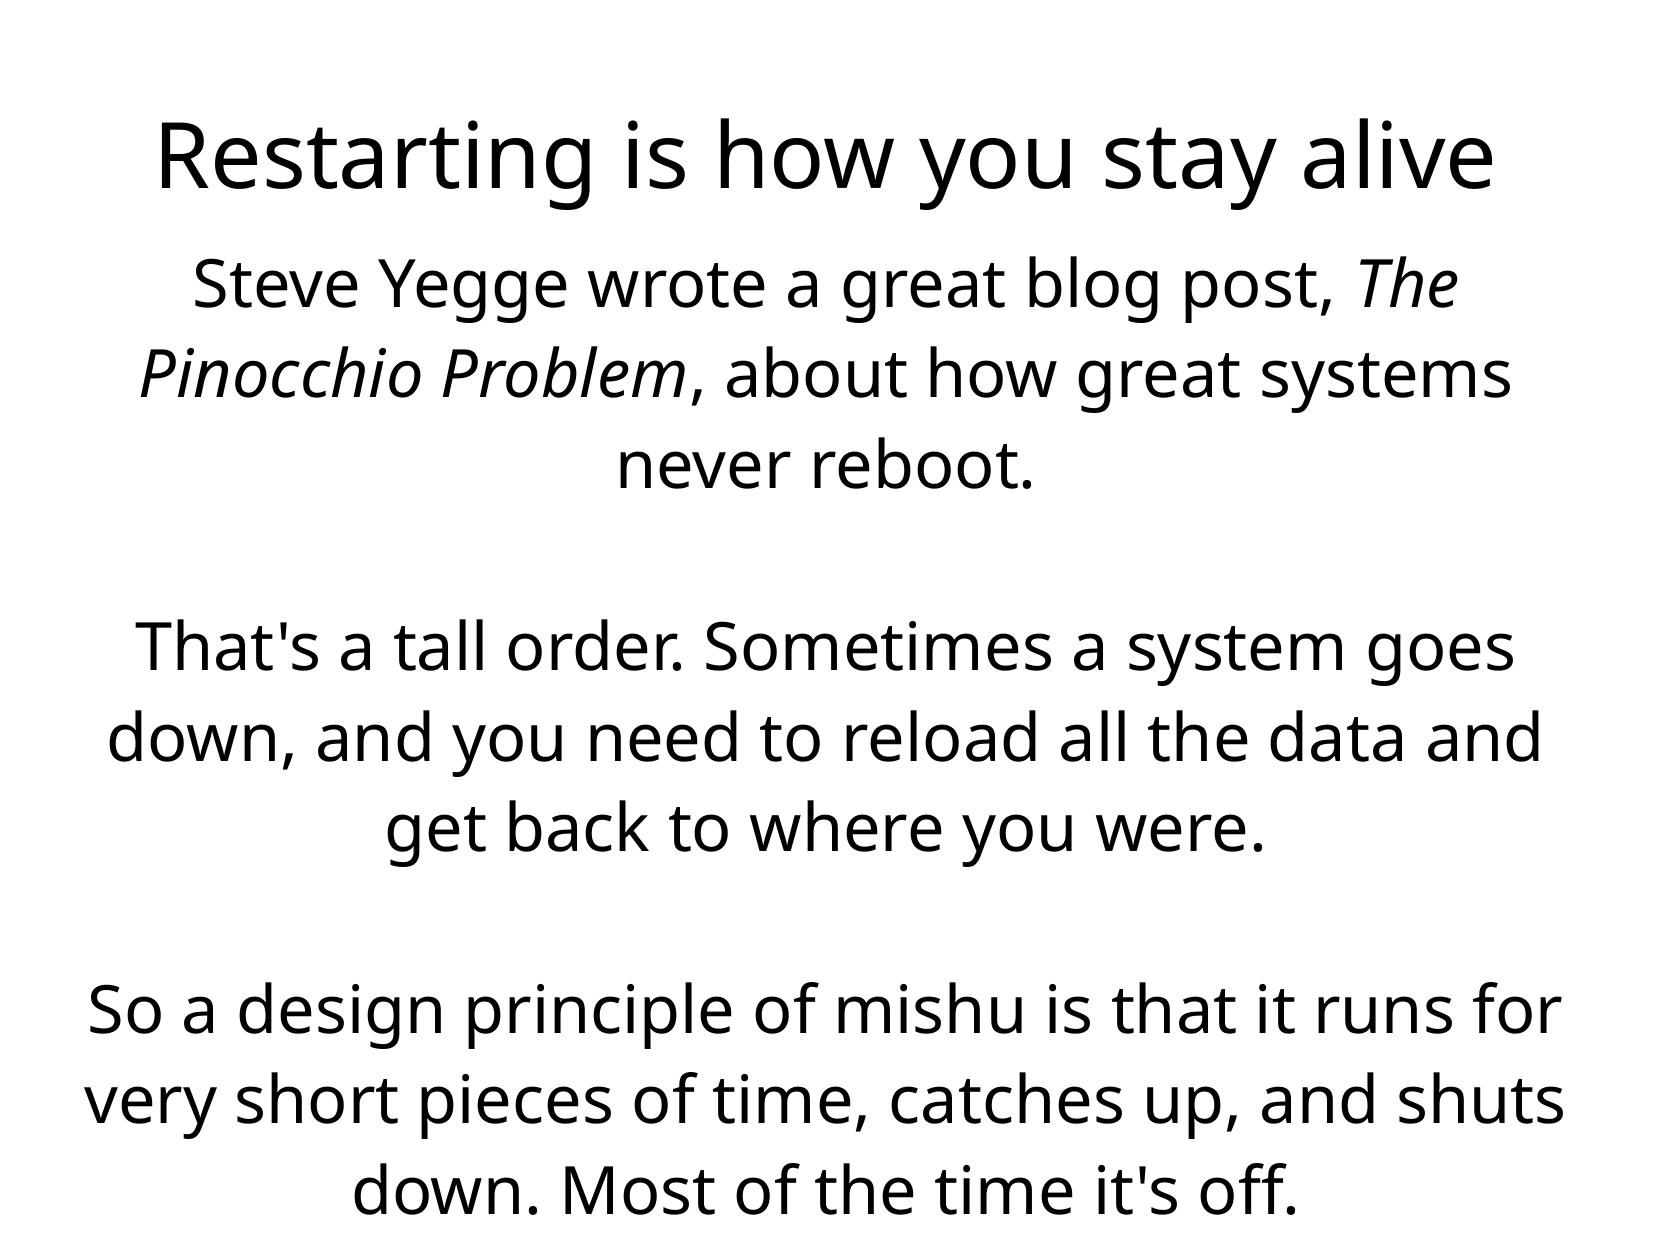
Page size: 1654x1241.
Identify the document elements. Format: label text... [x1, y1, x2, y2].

subtitle Steve Yegge wrote a great blog post, The Pinocchio Problem, about how great systems never reboot. That's a tall order. Sometimes a system goes down, and you need to reload all the data and get back to where you were. So a design principle of mishu is that it runs for very short pieces of time, catches up, and shuts down. Most of the time it's off. [82, 322, 1571, 1148]
title Restarting is how you stay alive [82, 49, 1571, 257]
